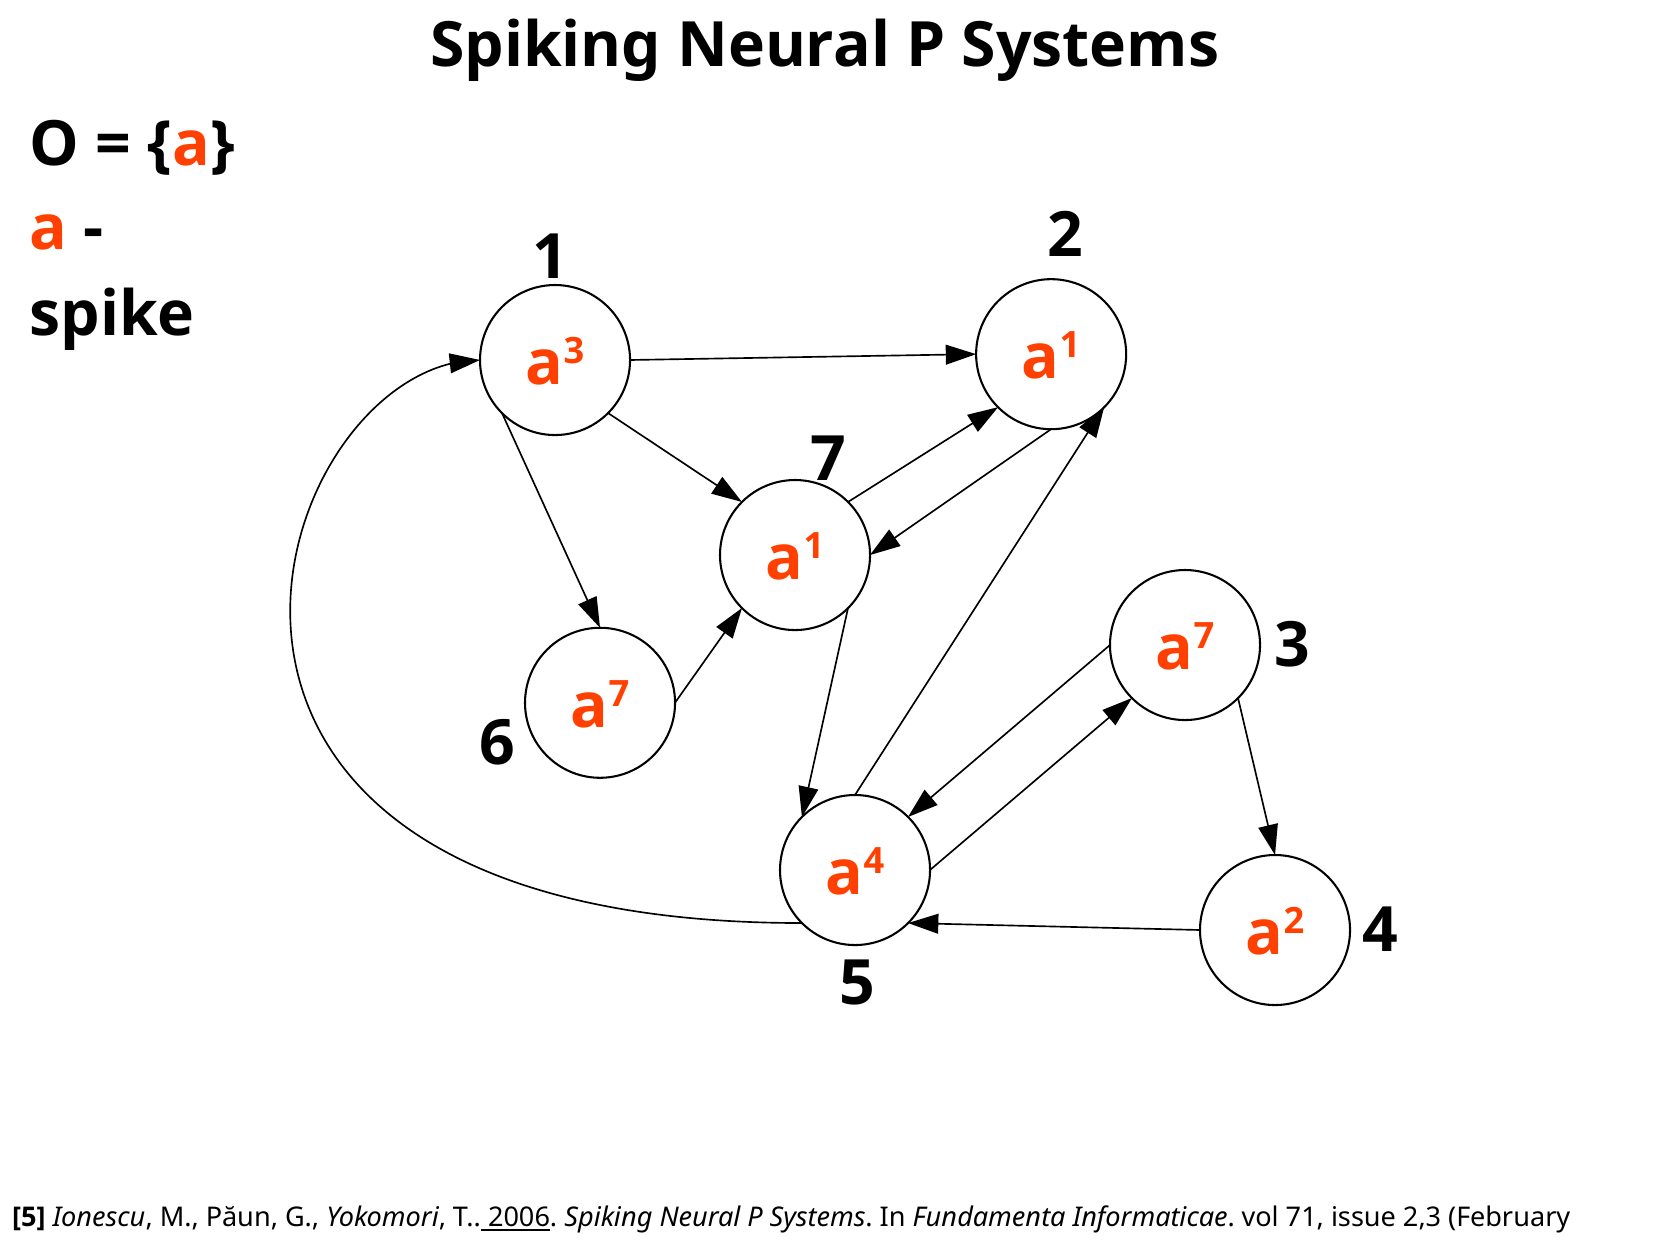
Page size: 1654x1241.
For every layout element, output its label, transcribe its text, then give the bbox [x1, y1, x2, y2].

text_box 3 [1260, 592, 1321, 691]
text_box a2 [1200, 855, 1348, 1006]
text_box O = {a} a - spike [15, 90, 301, 271]
text_box 7 [795, 406, 843, 505]
text_box 6 [465, 690, 512, 788]
text_box 5 [825, 930, 872, 1028]
title Spiking Neural P Systems [0, 1, 1651, 84]
text_box a4 [780, 795, 931, 944]
text_box 4 [1348, 877, 1396, 976]
text_box a1 [720, 480, 871, 631]
text_box a7 [1110, 570, 1260, 721]
text_box 2 [1033, 181, 1081, 280]
text_box [5] Ionescu, M., Păun, G., Yokomori, T.. 2006. Spiking Neural P Systems. In Fundamenta Informaticae. vol 71, issue 2,3 (February 2006), 279-308. [0, 1190, 1654, 1241]
text_box 1 [517, 204, 565, 302]
text_box a7 [525, 627, 676, 778]
text_box a1 [976, 280, 1127, 430]
text_box a3 [480, 285, 631, 436]
